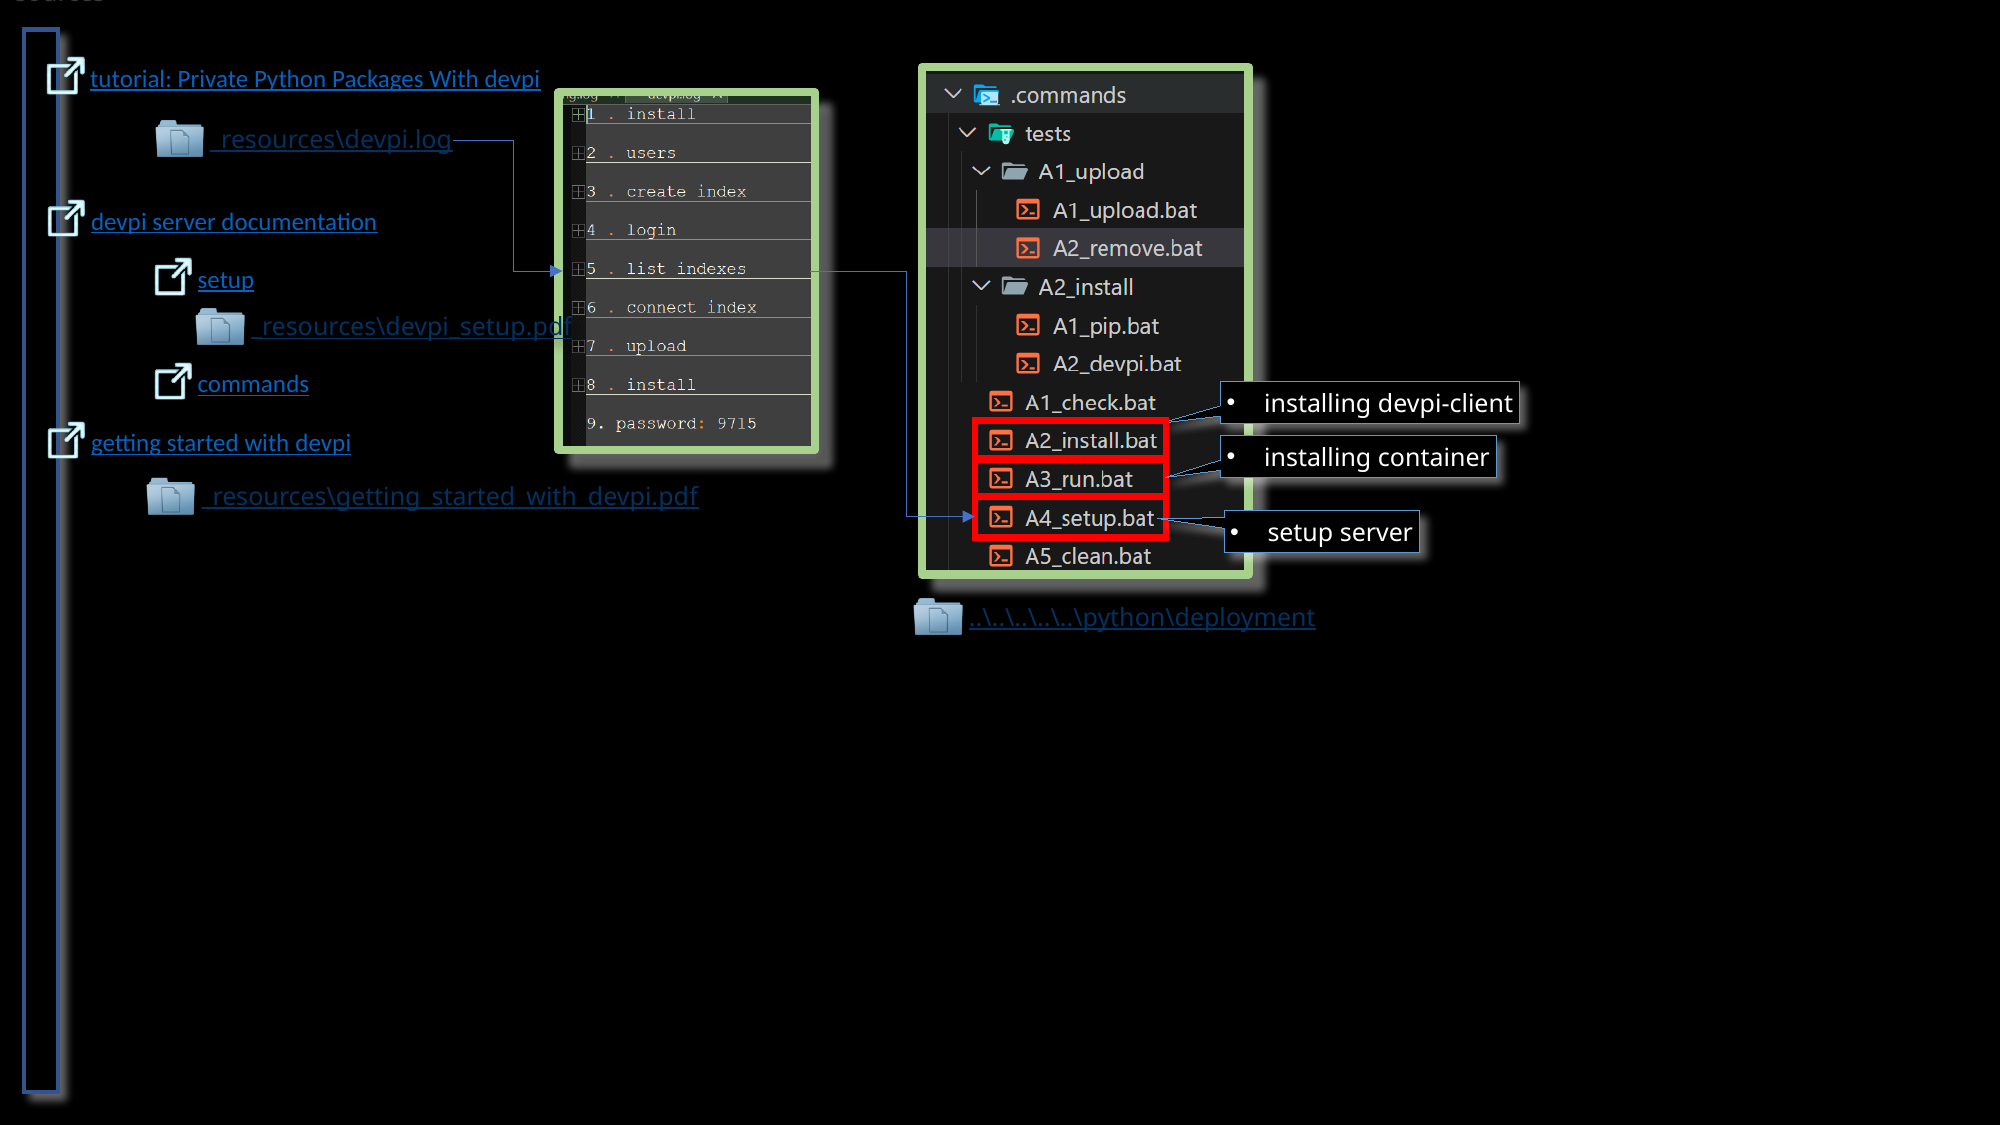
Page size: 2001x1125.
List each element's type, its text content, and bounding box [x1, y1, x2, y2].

picture [195, 301, 245, 351]
text_box ..\..\..\..\..\python\deployment [968, 629, 1316, 636]
picture [150, 253, 196, 300]
text_box getting started with devpi [76, 419, 367, 465]
text_box tutorial: Private Python Packages With devpi [75, 55, 557, 100]
picture [1169, 417, 1245, 475]
text_box ..\..\..\..\..\python\deployment [968, 601, 1316, 628]
picture [43, 417, 89, 463]
text_box _resources\devpi.log [210, 123, 453, 150]
picture [562, 96, 811, 446]
picture [925, 517, 1245, 571]
picture [1169, 471, 1245, 518]
text_box setup [182, 255, 270, 301]
picture [913, 591, 963, 641]
text_box _resources\devpi.log [210, 152, 453, 158]
picture [978, 463, 1163, 493]
text_box installing devpi-client [1169, 381, 1520, 424]
text_box setup server [1157, 510, 1420, 553]
picture [42, 52, 89, 99]
picture [978, 424, 1163, 455]
picture [155, 113, 204, 163]
picture [925, 71, 1245, 516]
picture [43, 195, 89, 241]
text_box [23, 29, 58, 1093]
text_box devpi server documentation [76, 197, 393, 243]
text_box _resources\getting_started_with_devpi.pdf [201, 480, 699, 507]
text_box _resources\getting_started_with_devpi.pdf [201, 509, 699, 515]
text_box installing container [1165, 435, 1497, 478]
text_box _resources\devpi_setup.pdf [250, 310, 573, 345]
text_box commands [183, 360, 325, 406]
picture [978, 500, 1163, 534]
picture [150, 358, 196, 404]
picture [146, 470, 195, 521]
